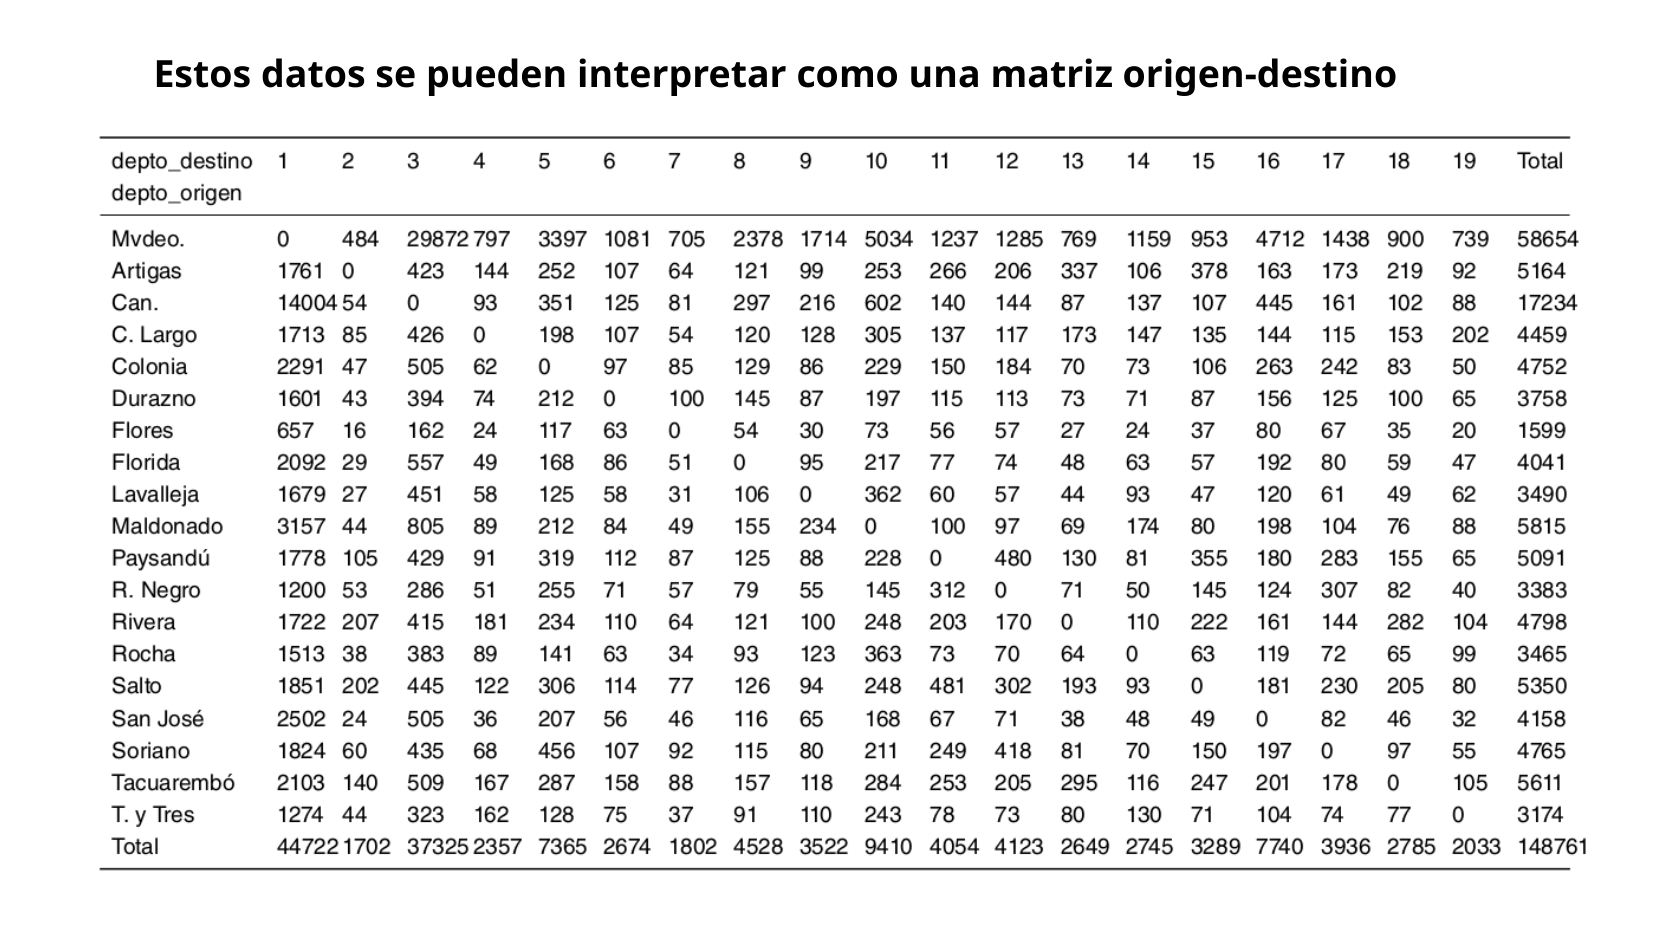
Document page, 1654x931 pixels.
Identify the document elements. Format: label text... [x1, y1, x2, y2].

picture [82, 120, 1607, 886]
text_box Estos datos se pueden interpretar como una matriz origen-destino [105, 40, 1447, 139]
